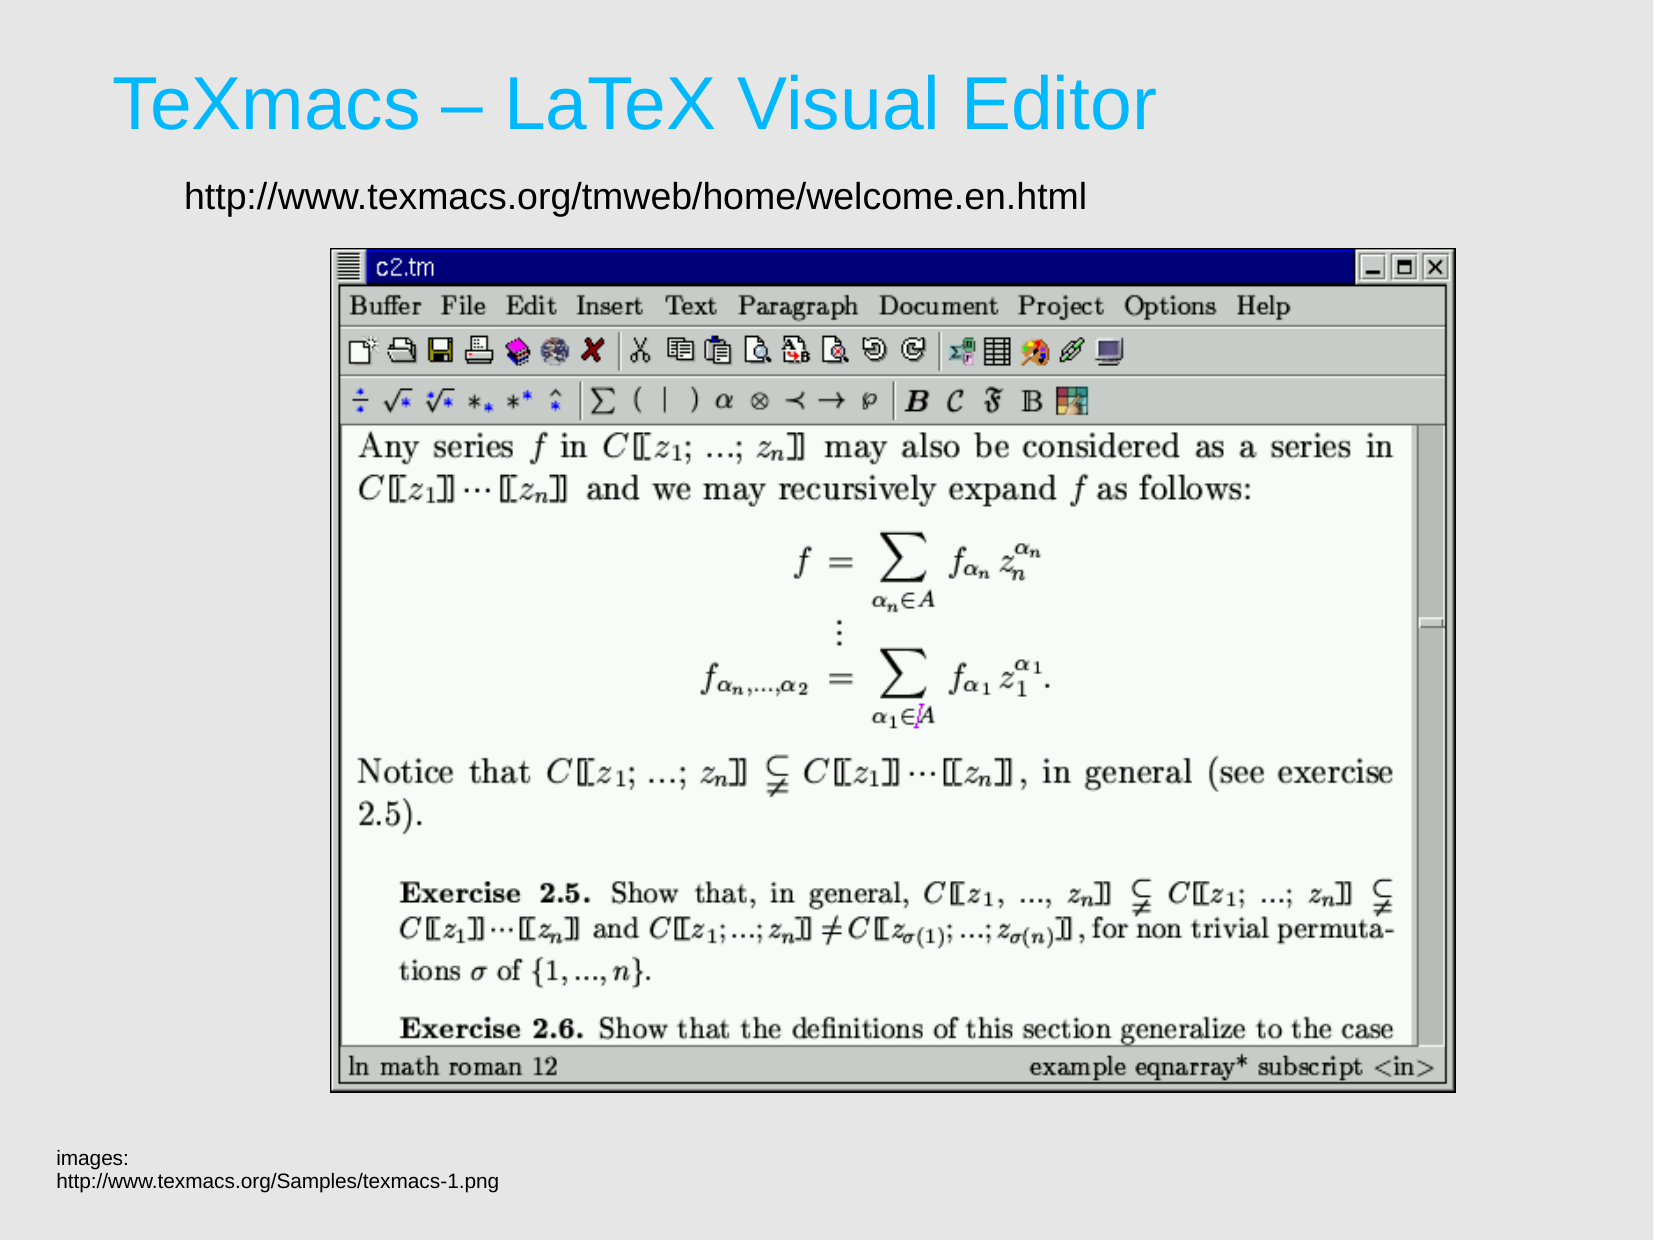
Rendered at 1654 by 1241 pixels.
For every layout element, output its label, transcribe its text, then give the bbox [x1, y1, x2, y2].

text_box images: http://www.texmacs.org/Samples/texmacs-1.png [41, 1139, 1271, 1201]
picture [330, 248, 1456, 1093]
title TeXmacs – LaTeX Visual Editor [112, 56, 1571, 151]
text_box http://www.texmacs.org/tmweb/home/welcome.en.html [169, 168, 1126, 226]
